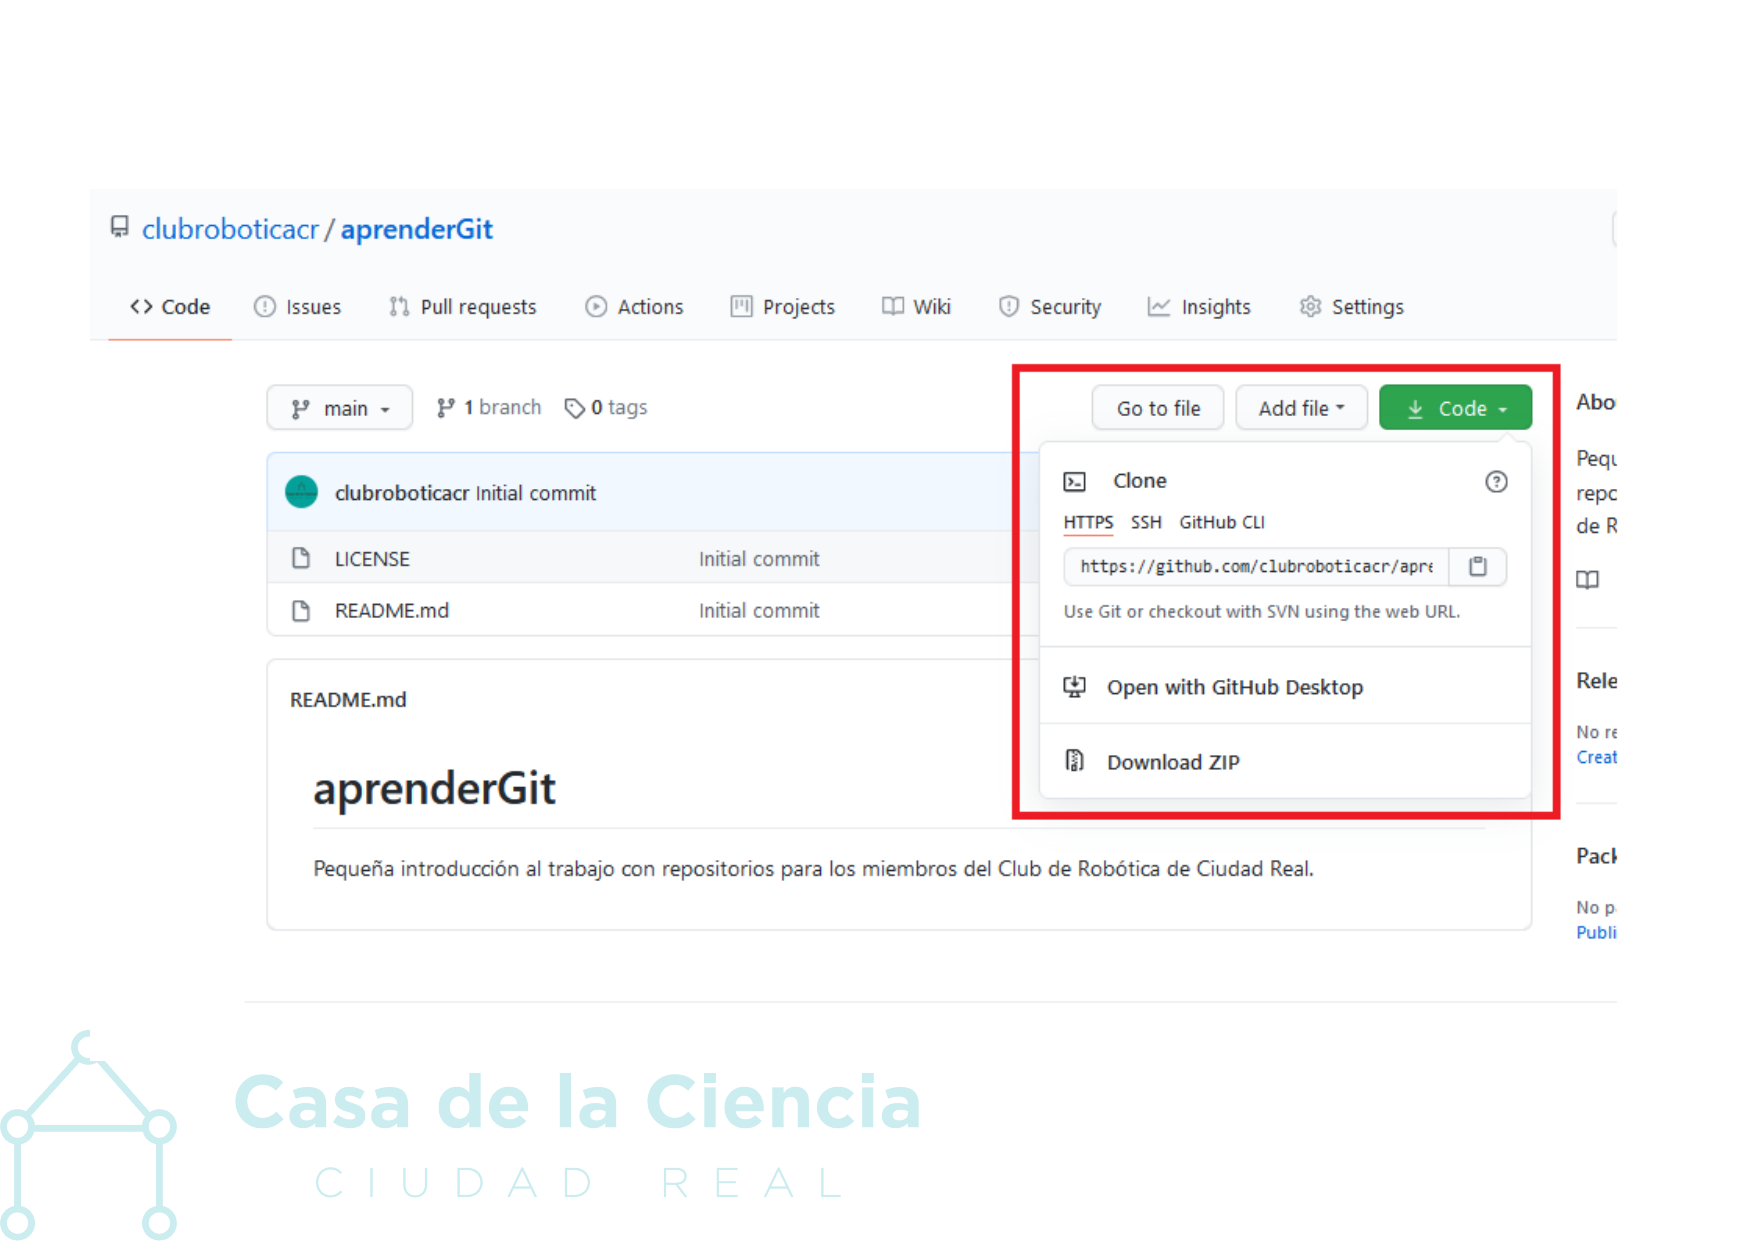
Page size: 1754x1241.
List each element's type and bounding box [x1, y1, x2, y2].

picture [90, 189, 1675, 1061]
